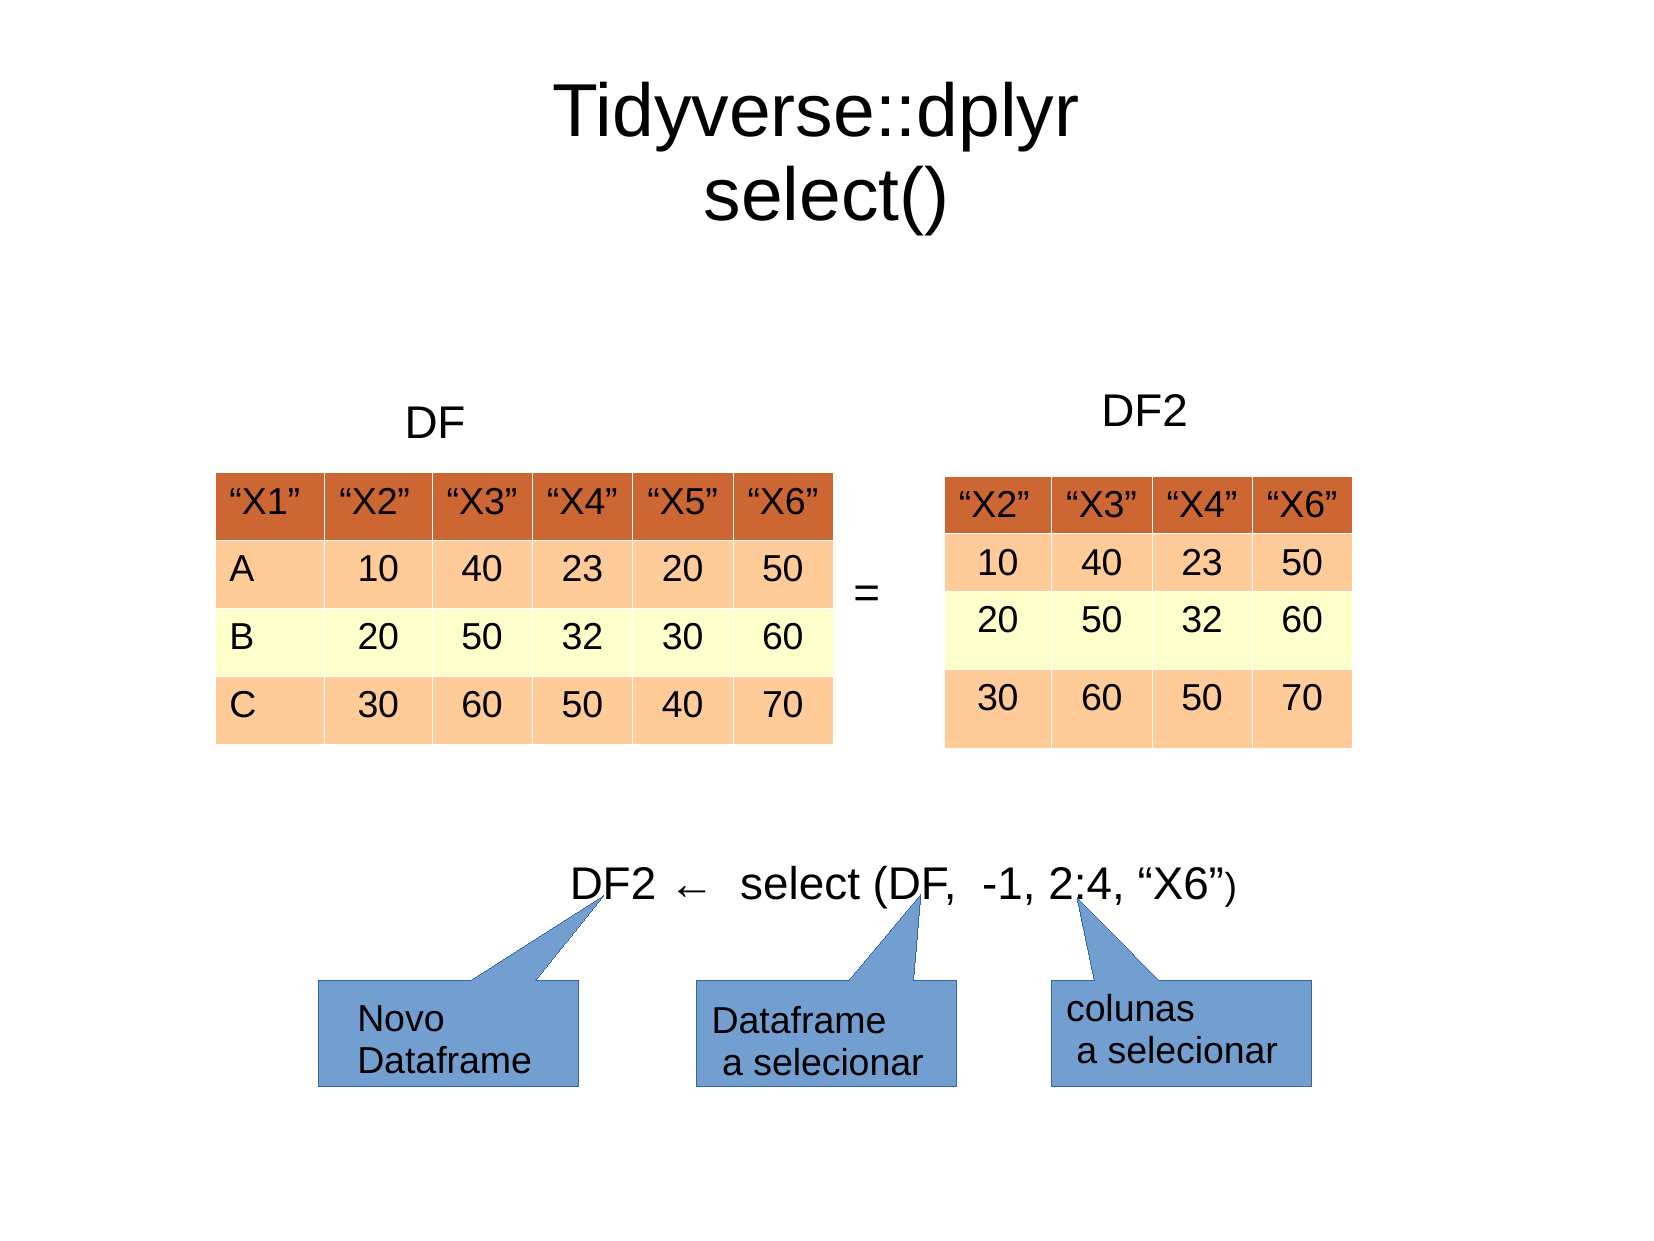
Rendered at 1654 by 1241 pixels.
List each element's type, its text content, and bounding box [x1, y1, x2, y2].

table_cell 10 [325, 541, 432, 608]
table_header “X6” [1253, 477, 1352, 533]
table_cell 60 [734, 609, 833, 676]
text_box DF [389, 389, 491, 463]
text_box DF2 [1086, 377, 1203, 451]
table_cell 40 [433, 541, 532, 608]
table_cell 70 [1253, 670, 1352, 748]
table_cell C [216, 677, 324, 744]
text_box = [838, 559, 895, 626]
table_cell B [216, 609, 324, 676]
table_cell 40 [1052, 534, 1152, 591]
table_cell 30 [325, 677, 432, 744]
table_header “X2” [945, 477, 1051, 533]
table_header “X2” [325, 473, 432, 540]
table_header “X3” [1052, 477, 1152, 533]
table_cell 50 [1253, 534, 1352, 591]
table_cell 20 [945, 592, 1051, 669]
table_cell 20 [633, 541, 733, 608]
table_cell 50 [533, 677, 632, 744]
table_cell 50 [433, 609, 532, 676]
text_box colunas a selecionar [1051, 980, 1312, 1080]
table_cell 23 [1153, 534, 1252, 591]
table_cell 70 [734, 677, 833, 744]
table_cell A [216, 541, 324, 608]
table_cell 32 [533, 609, 632, 676]
table_cell 20 [325, 609, 432, 676]
title Tidyverse::dplyr select() [82, 49, 1571, 257]
table_cell 60 [433, 677, 532, 744]
table_header “X4” [533, 473, 632, 540]
table_header “X1” [216, 473, 324, 540]
table_cell 10 [945, 534, 1051, 591]
table_cell 50 [734, 541, 833, 608]
table_header “X6” [734, 473, 833, 540]
table_cell 60 [1052, 670, 1152, 748]
table_cell 30 [633, 609, 733, 676]
table_cell 50 [1153, 670, 1252, 748]
text_box [1077, 897, 1159, 980]
text_box [318, 895, 604, 1087]
table_cell 30 [945, 670, 1051, 748]
table_cell 32 [1153, 592, 1252, 669]
table_header “X5” [633, 473, 733, 540]
table_header “X4” [1153, 477, 1252, 533]
table_cell 40 [633, 677, 733, 744]
text_box Dataframe a selecionar [696, 992, 957, 1091]
table_header “X3” [433, 473, 532, 540]
text_box [1051, 1080, 1312, 1087]
text_box Novo Dataframe [342, 989, 567, 1097]
table_cell 50 [1052, 592, 1152, 669]
table_cell 60 [1253, 592, 1352, 669]
text_box DF2 ← select (DF, -1, 2:4, “X6”) [555, 850, 1253, 917]
text_box [696, 894, 957, 992]
table_cell 23 [533, 541, 632, 608]
